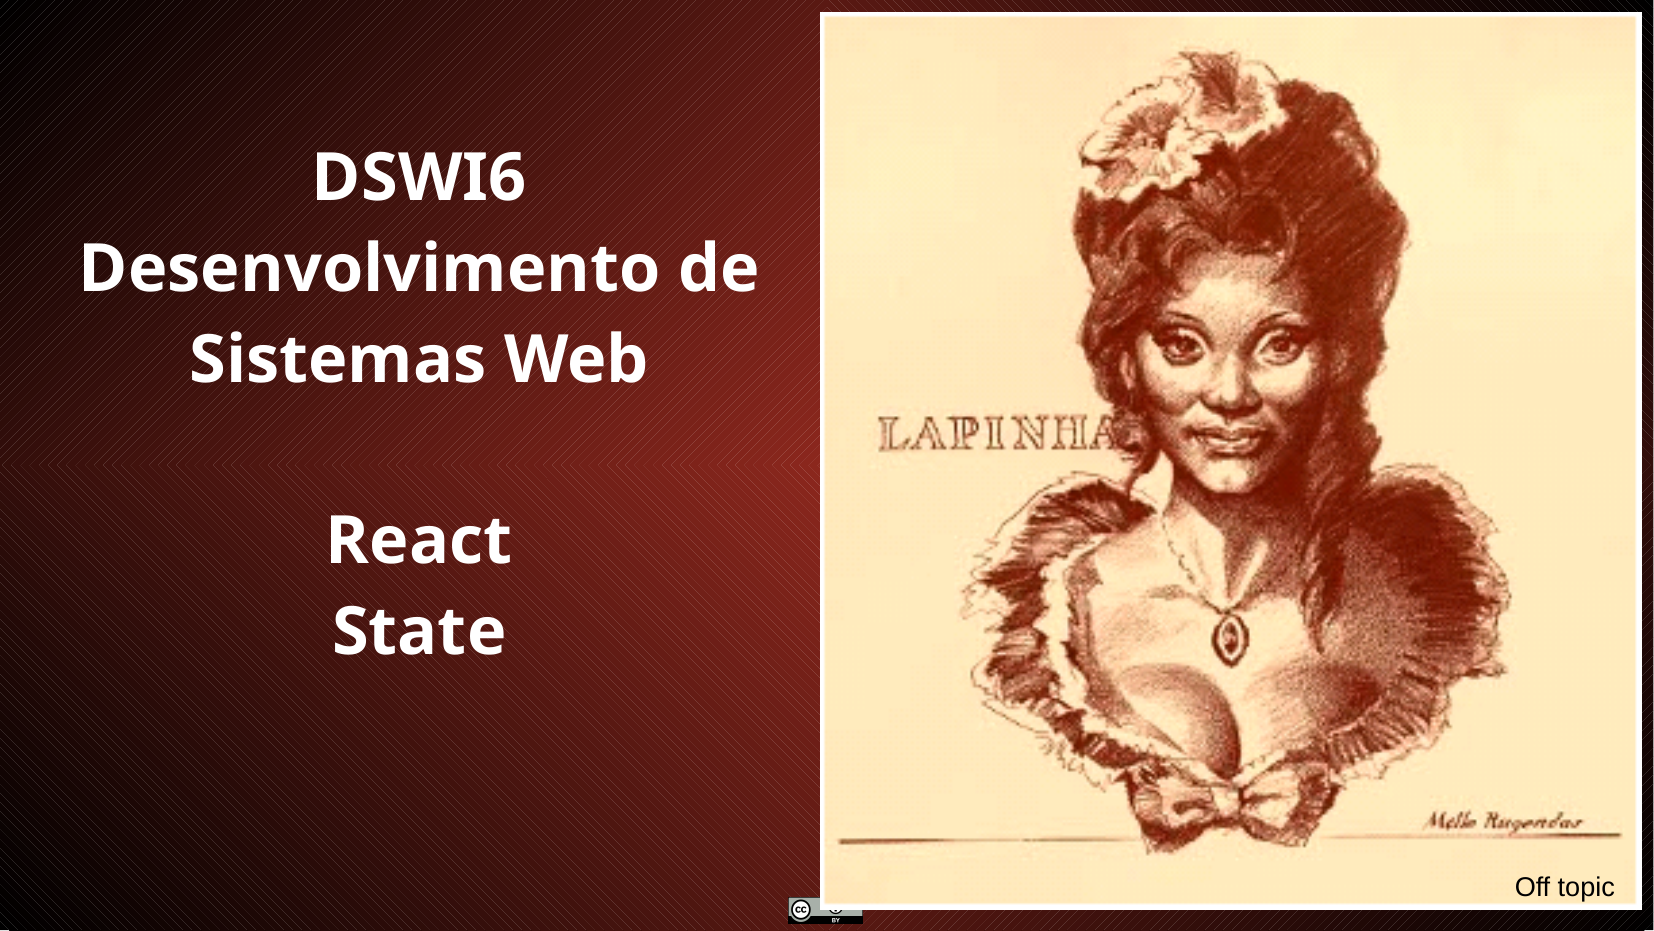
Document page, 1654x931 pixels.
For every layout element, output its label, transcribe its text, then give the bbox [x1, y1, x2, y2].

subtitle DSWI6 Desenvolvimento de Sistemas Web React State [59, 70, 780, 733]
picture [788, 12, 1642, 924]
text_box Off topic [1500, 864, 1630, 910]
